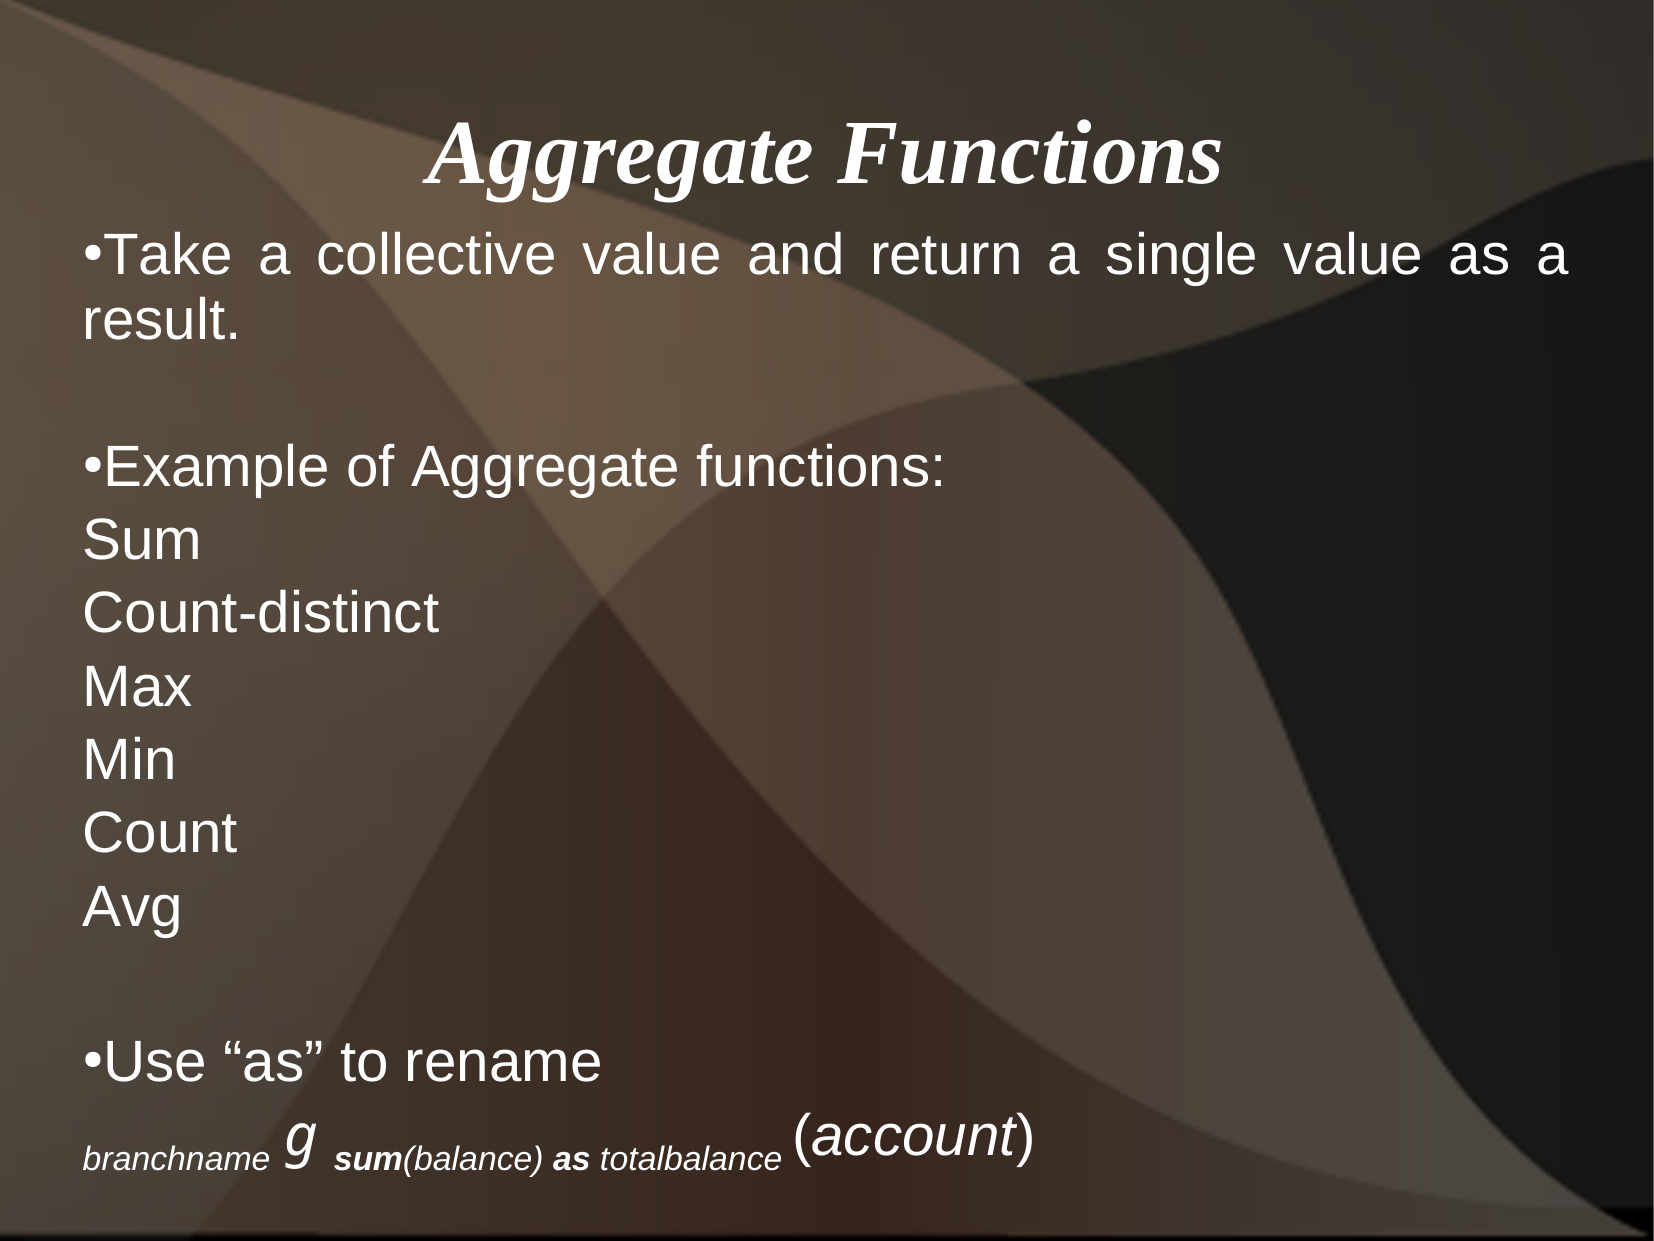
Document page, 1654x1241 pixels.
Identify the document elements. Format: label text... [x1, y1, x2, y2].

picture [0, 0, 1654, 1241]
title Aggregate Functions [82, 56, 1571, 223]
subtitle Take a collective value and return a single value as a result. Example of Aggregate functions: Sum Count-distinct Max Min Count Avg Use “as” to rename branchname g sum(balance) as totalbalance (account) [82, 223, 1571, 1176]
